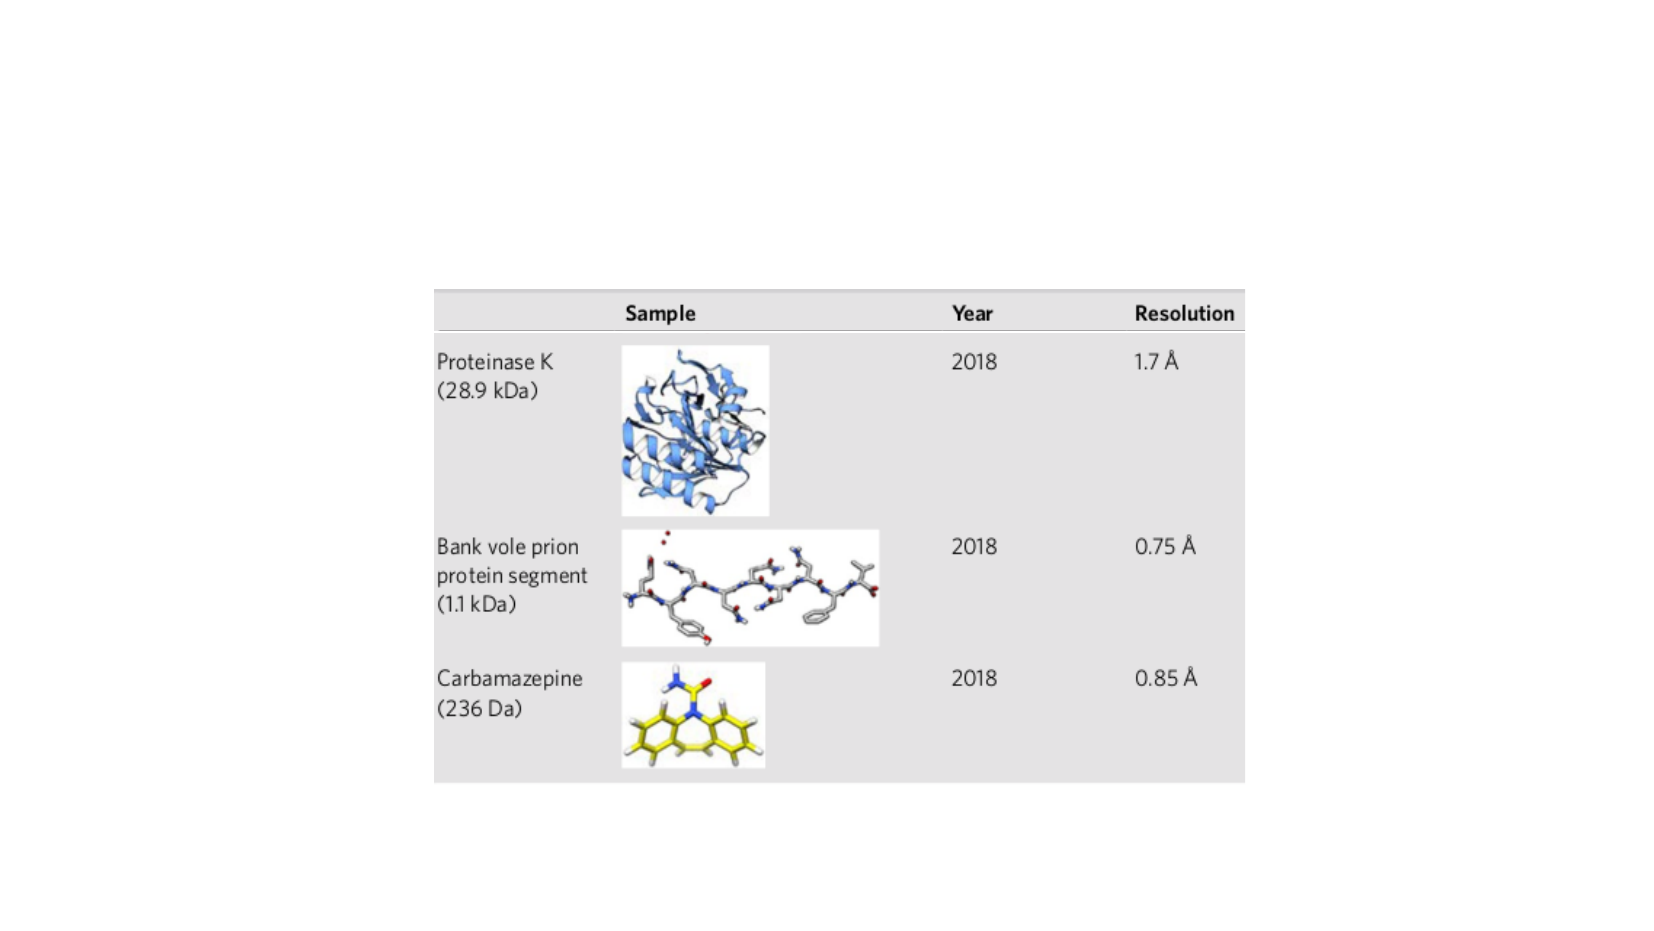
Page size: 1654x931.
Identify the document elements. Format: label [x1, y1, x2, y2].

picture [434, 333, 1246, 786]
picture [434, 289, 1246, 331]
